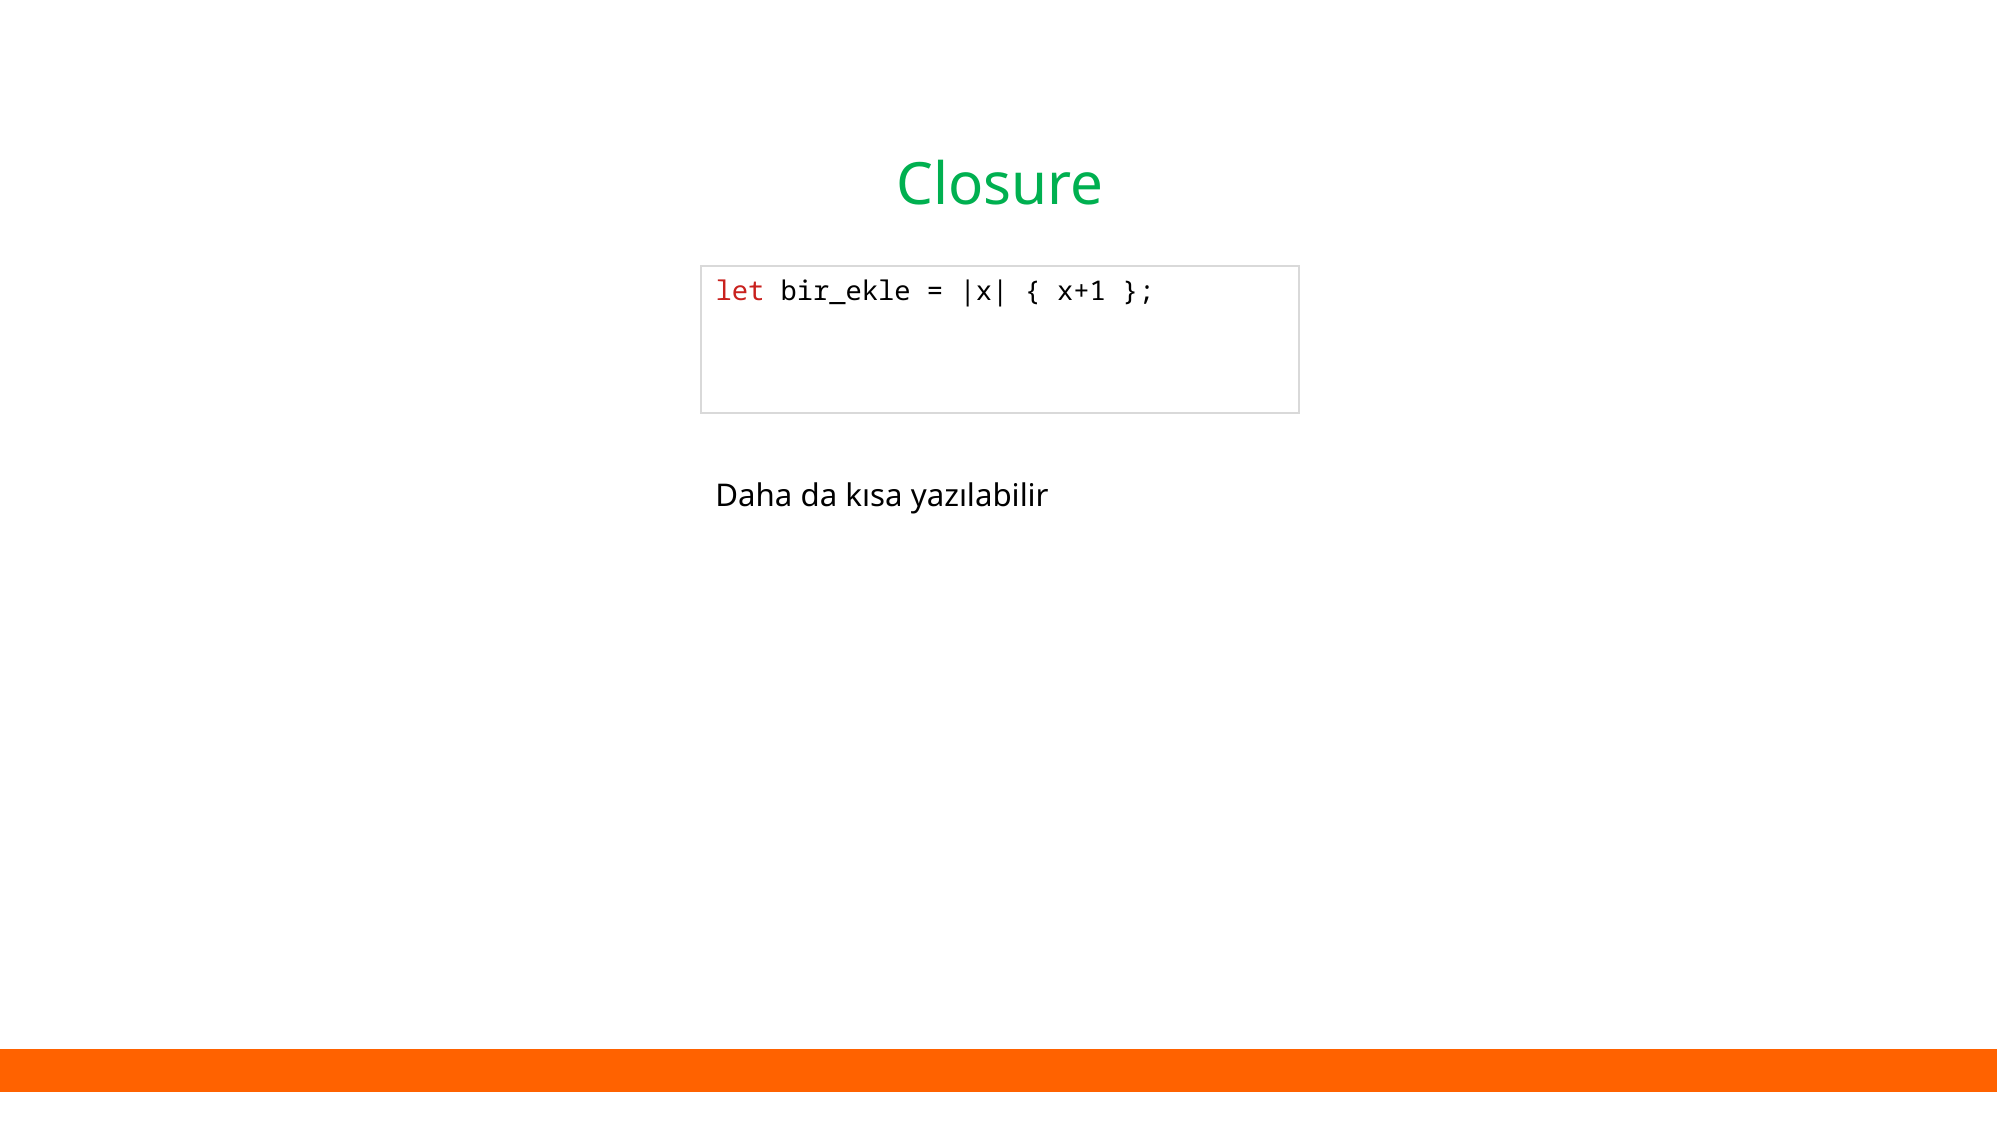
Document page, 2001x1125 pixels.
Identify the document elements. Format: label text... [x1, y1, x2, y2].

text_box [0, 1049, 1997, 1092]
list Closure [420, 146, 1580, 237]
text_box let bir_ekle = |x| { x+1 }; [700, 265, 1300, 414]
text_box Daha da kısa yazılabilir [700, 465, 1114, 518]
